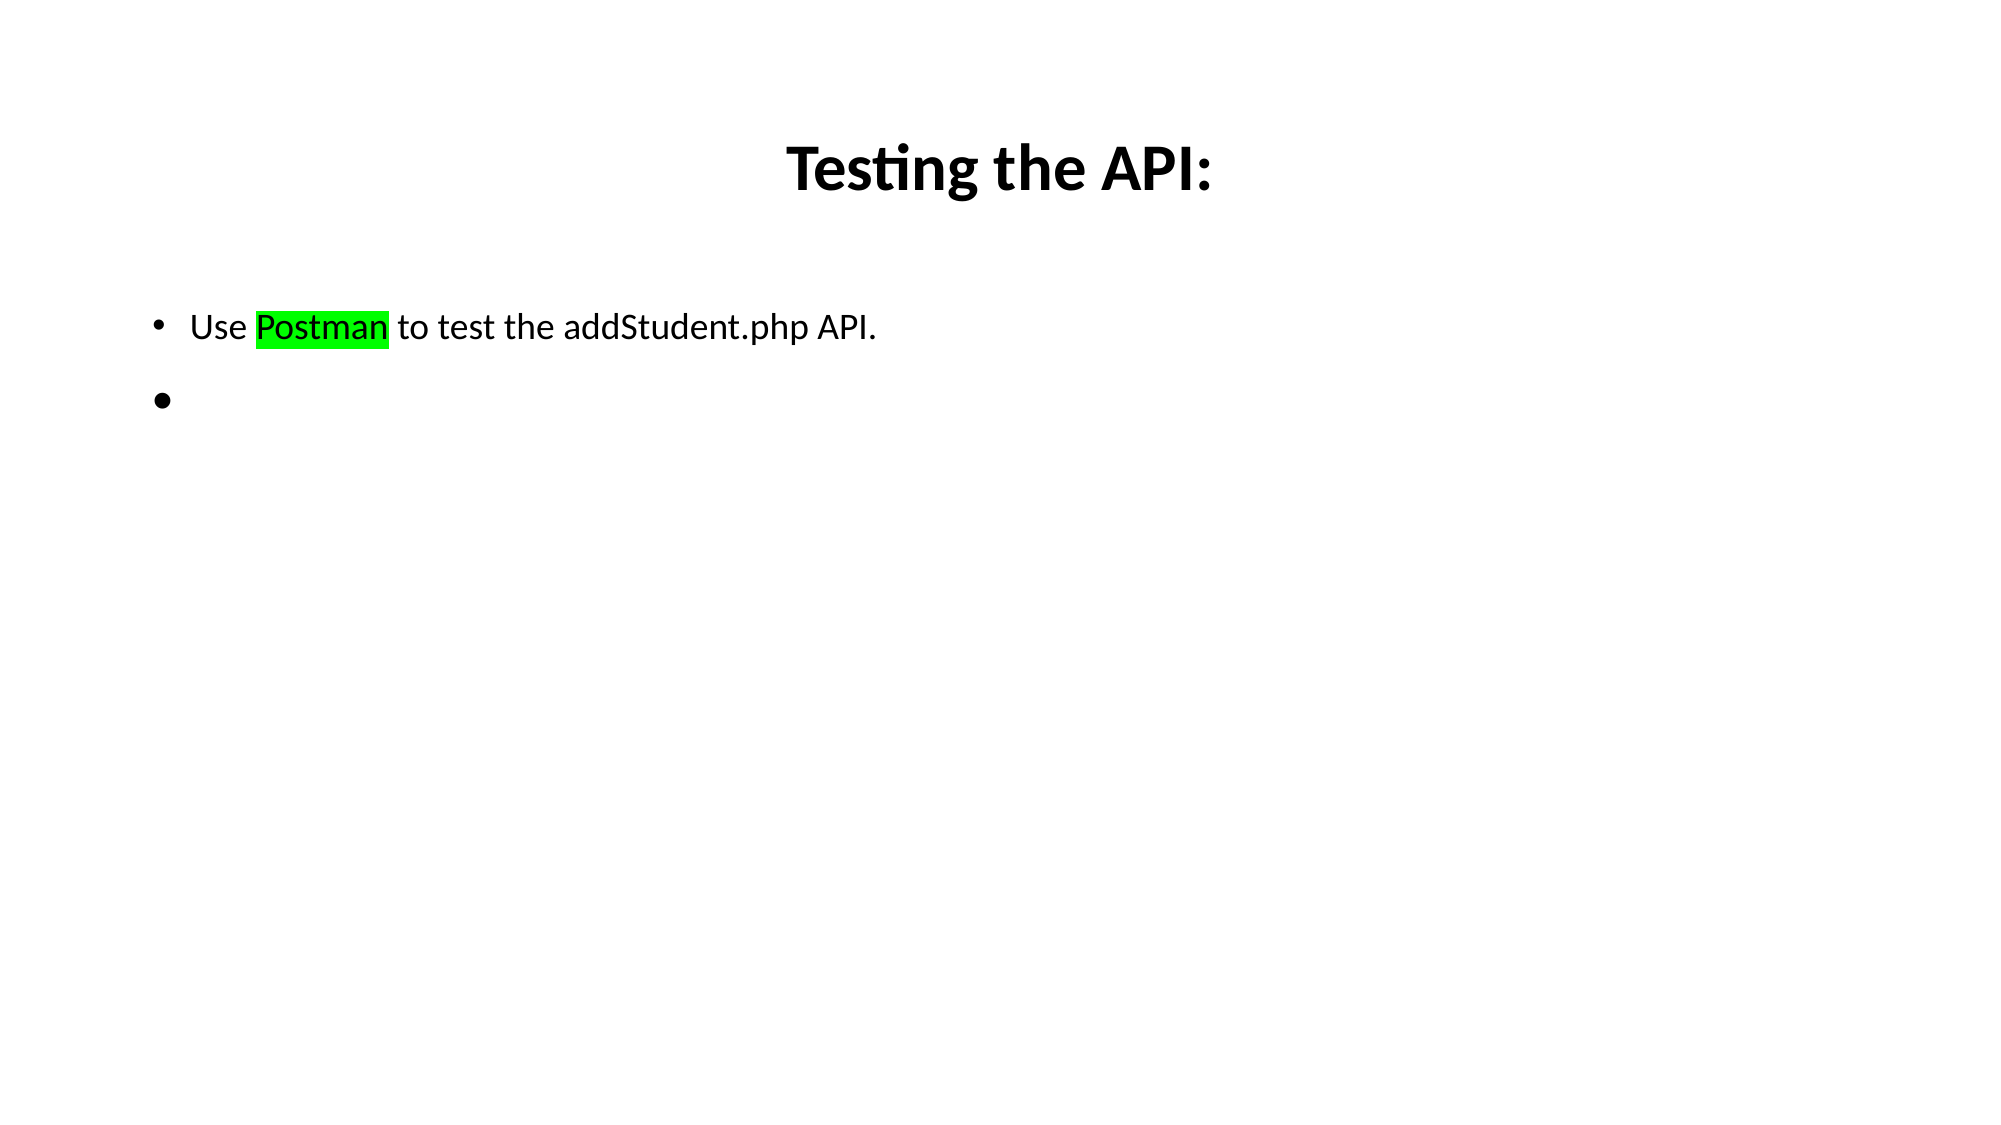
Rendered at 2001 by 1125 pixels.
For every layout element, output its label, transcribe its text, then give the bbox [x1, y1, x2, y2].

list Use Postman to test the addStudent.php API. [137, 299, 1863, 1014]
title Testing the API: [137, 59, 1863, 278]
